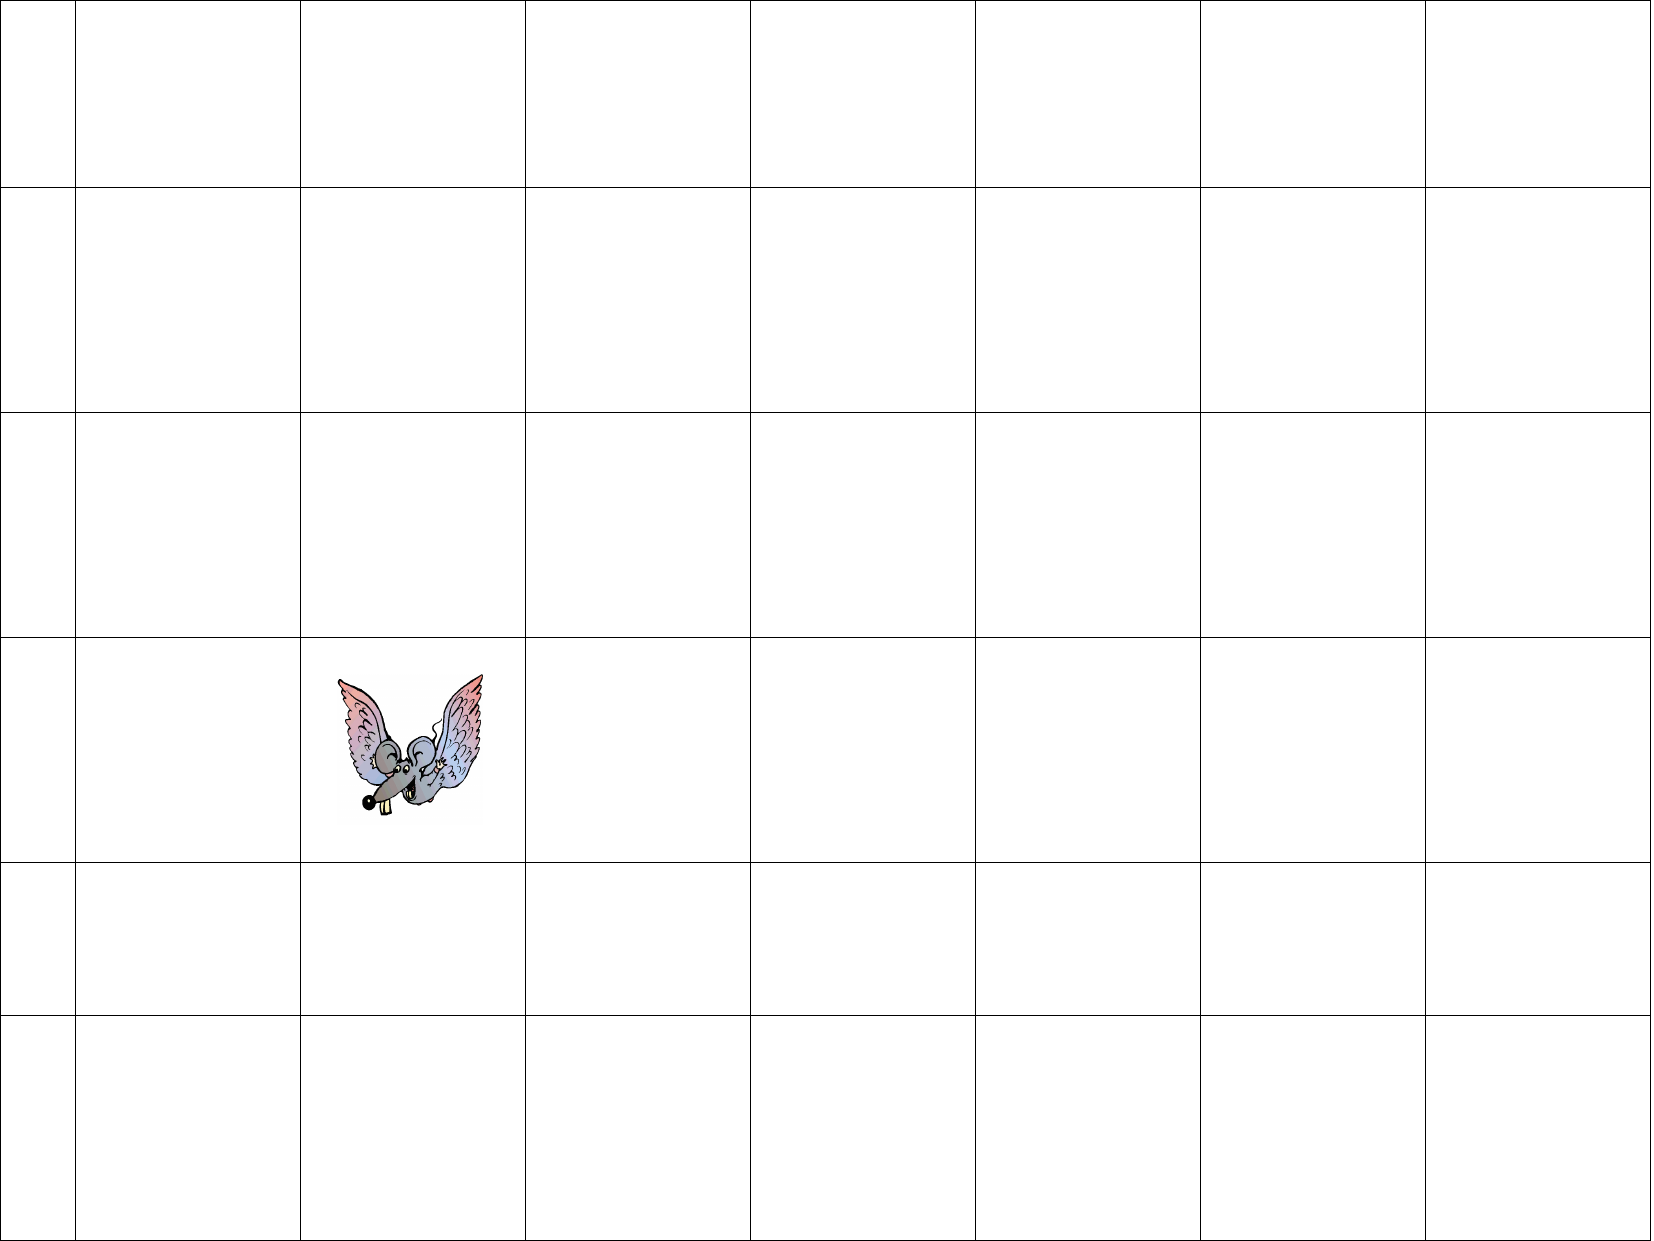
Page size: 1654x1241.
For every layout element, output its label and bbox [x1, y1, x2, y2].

text_box [0, 0, 1651, 1241]
picture [337, 674, 483, 826]
